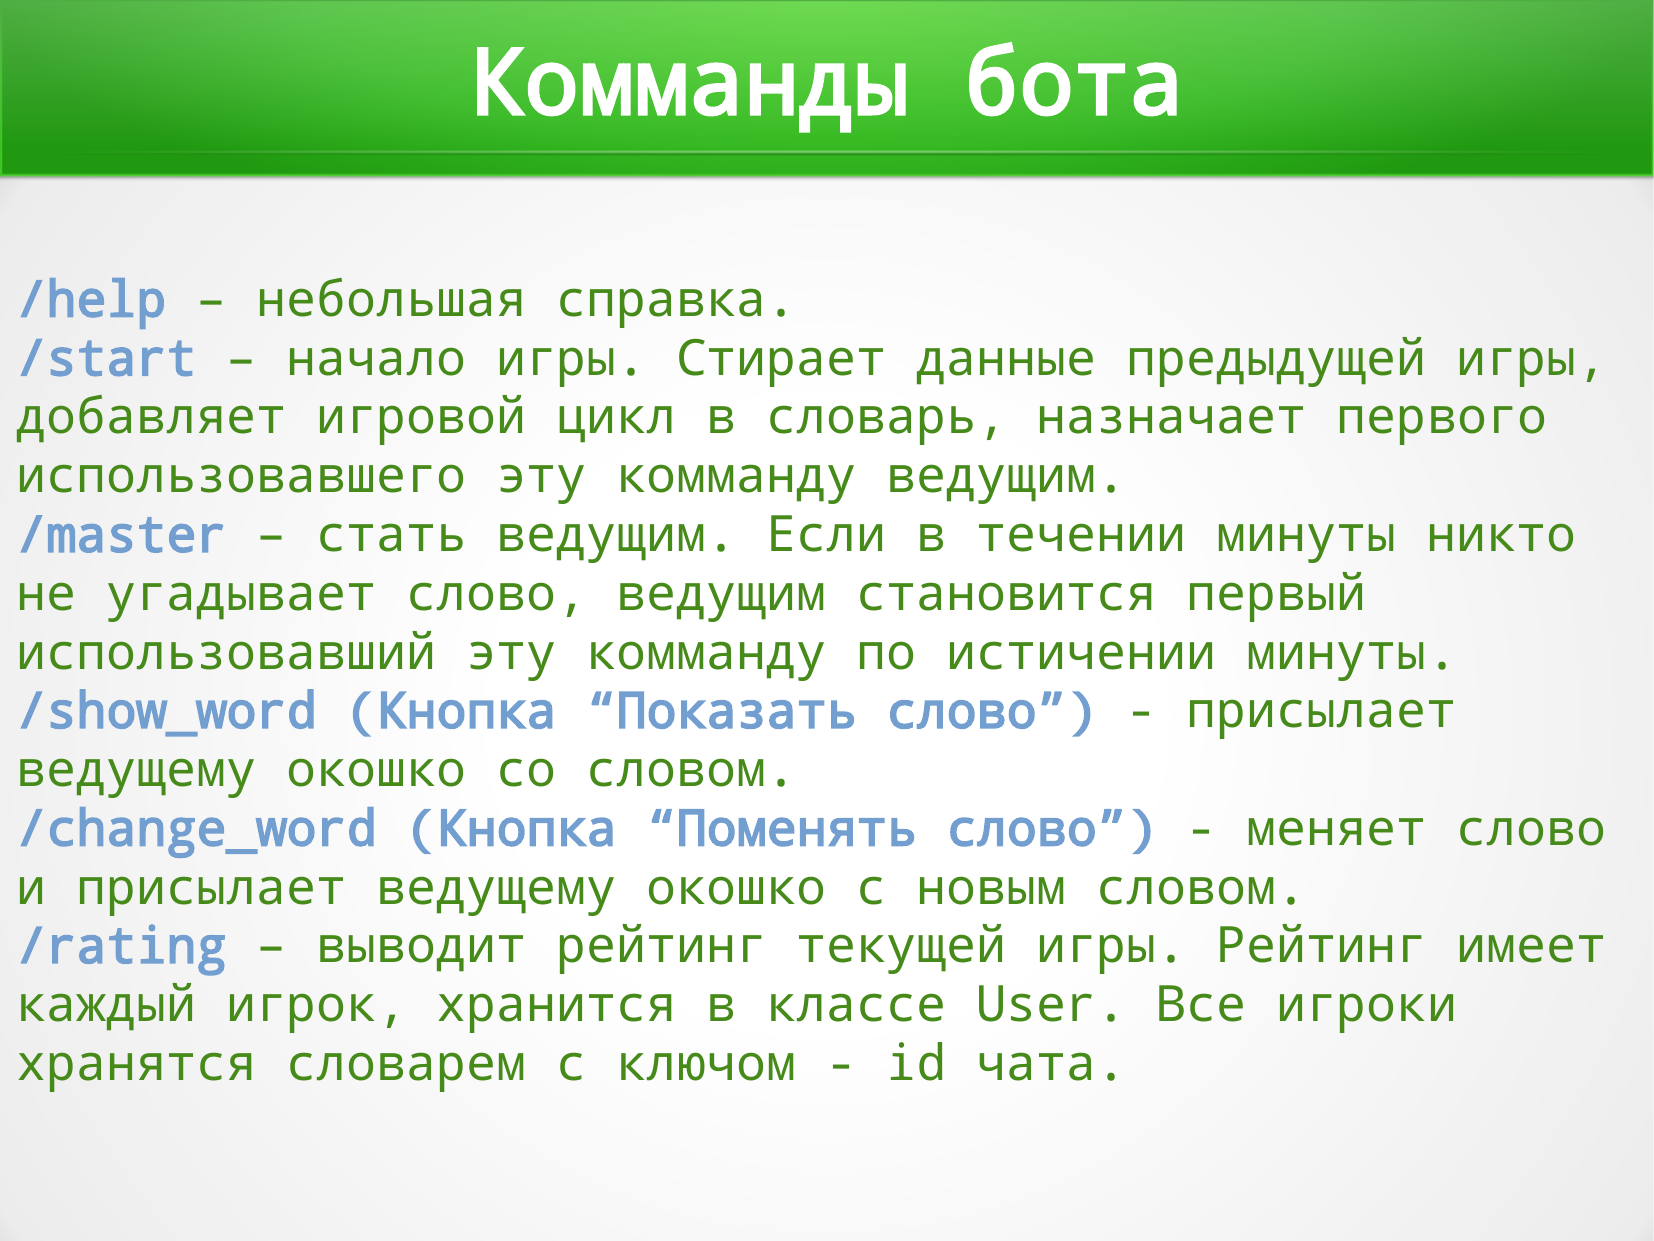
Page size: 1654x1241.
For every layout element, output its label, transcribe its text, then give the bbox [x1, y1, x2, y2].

title Комманды бота [82, 11, 1571, 154]
picture [0, 0, 1654, 1241]
title /help – небольшая справка. /start – начало игры. Стирает данные предыдущей игры, добавляет игровой цикл в словарь, назначает первого использовавшего эту комманду ведущим. /master – стать ведущим. Если в течении минуты никто не угадывает слово, ведущим становится первый использовавший эту комманду по истичении минуты. /show_word (Кнопка “Показать слово”) - присылает ведущему окошко со словом. /change_word (Кнопка “Поменять слово”) - меняет слово и присылает ведущему окошко с новым словом. /rating – выводит рейтинг текущей игры. Рейтинг имеет каждый игрок, хранится в классе User. Все игроки хранятся словарем с ключом - id чата. [16, 210, 1654, 1241]
